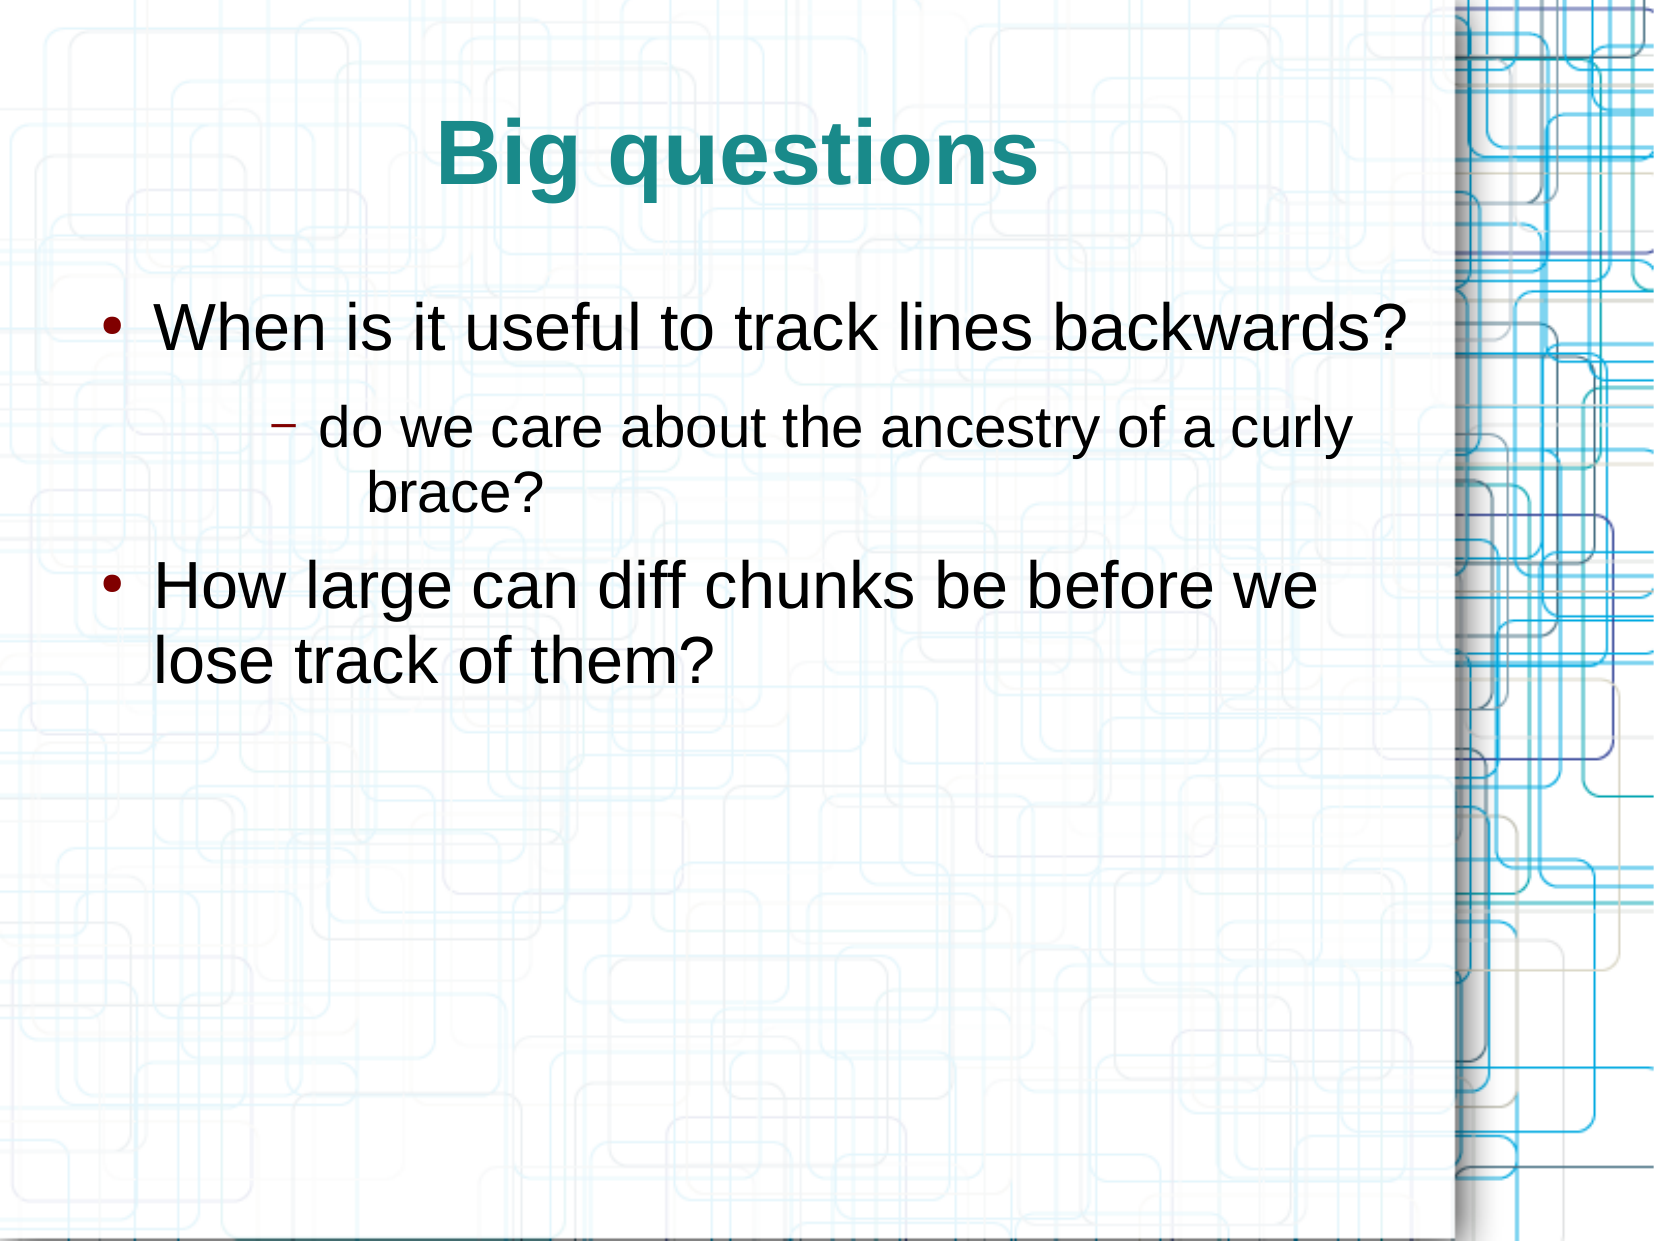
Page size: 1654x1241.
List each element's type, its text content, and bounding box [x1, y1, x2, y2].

picture [0, 0, 1654, 1241]
title Big questions [59, 56, 1418, 250]
list When is it useful to track lines backwards? do we care about the ancestry of a curly brace? How large can diff chunks be before we lose track of them? [82, 290, 1418, 1094]
